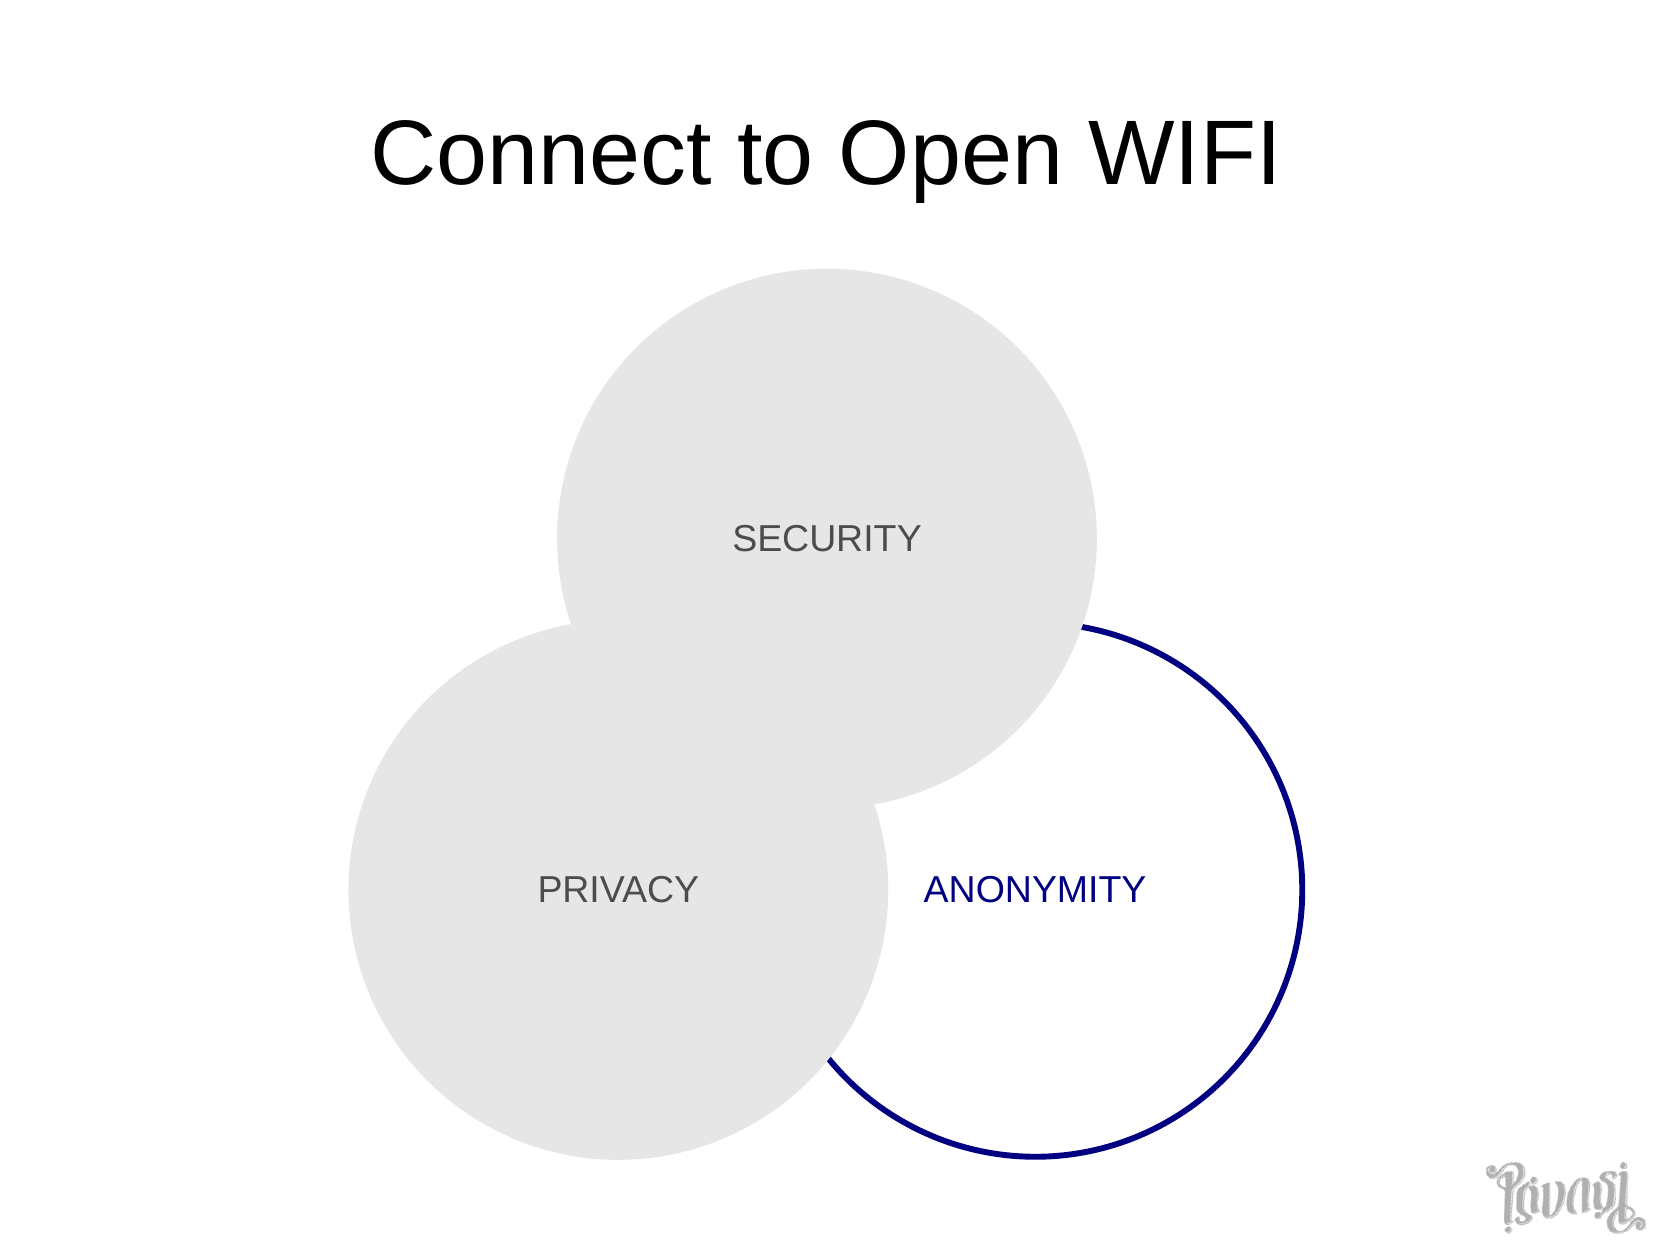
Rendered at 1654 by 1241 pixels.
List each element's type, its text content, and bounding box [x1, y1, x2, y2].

picture [1484, 1147, 1648, 1241]
text_box PRIVACY [351, 622, 886, 1157]
text_box ANONYMITY [827, 626, 1303, 1157]
text_box SECURITY [560, 271, 1094, 802]
title Connect to Open WIFI [82, 49, 1571, 257]
